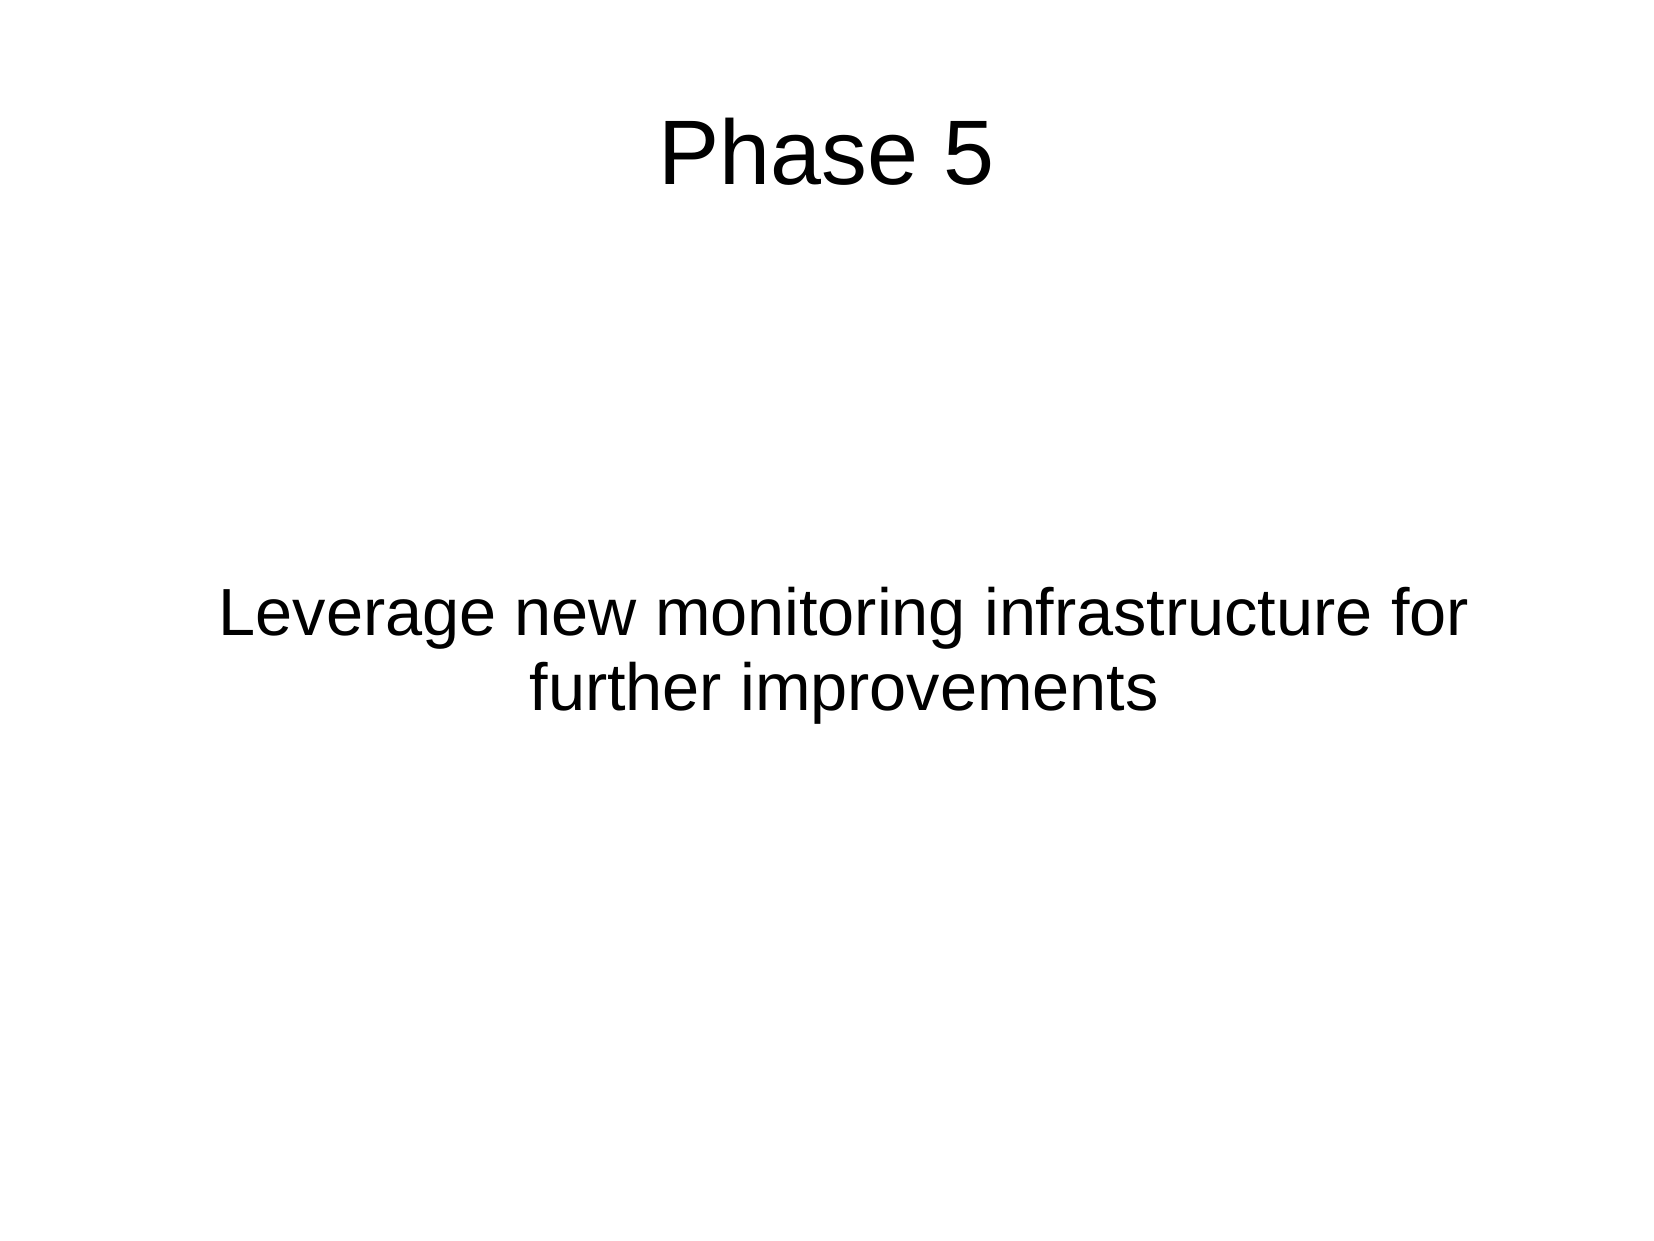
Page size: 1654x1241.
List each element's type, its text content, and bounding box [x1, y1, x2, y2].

subtitle Leverage new monitoring infrastructure for further improvements [82, 290, 1571, 1010]
title Phase 5 [82, 49, 1571, 257]
